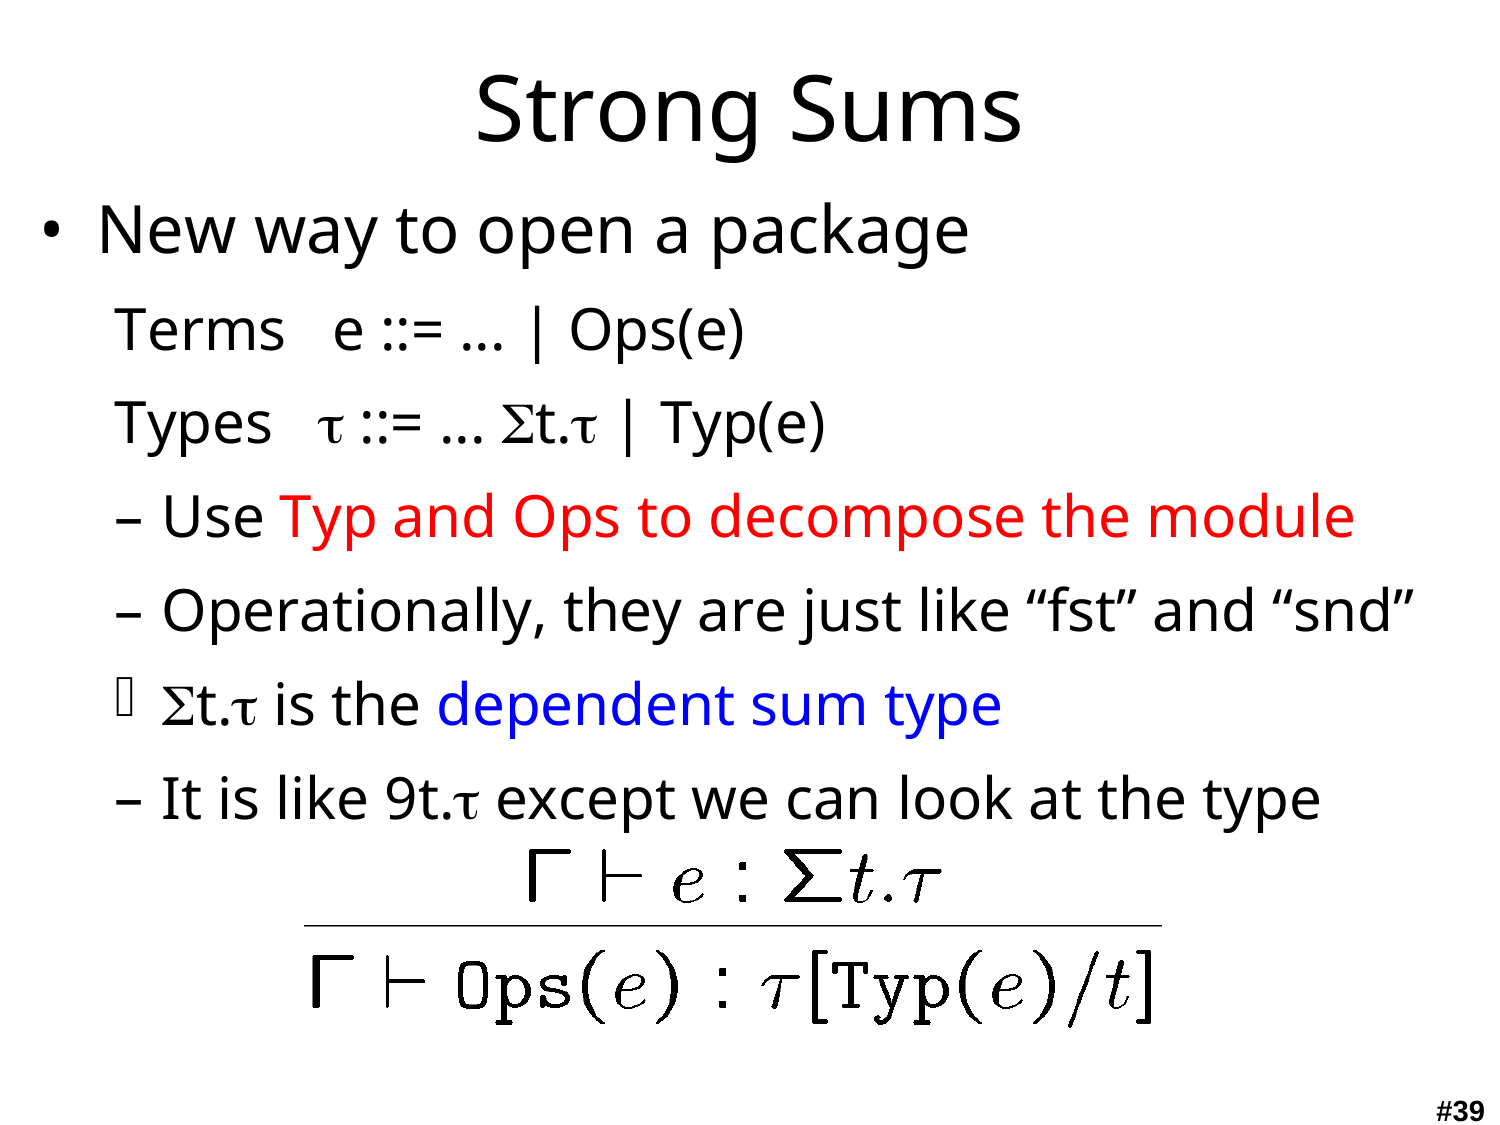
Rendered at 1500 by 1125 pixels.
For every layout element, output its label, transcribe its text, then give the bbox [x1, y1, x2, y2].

picture [300, 849, 1163, 1030]
title Strong Sums [24, 12, 1476, 174]
list New way to open a package Terms e ::= ... | Ops(e) Types  ::= ... t. | Typ(e) Use Typ and Ops to decompose the module Operationally, they are just like “fst” and “snd” t. is the dependent sum type It is like 9t. except we can look at the type [24, 174, 1476, 1013]
